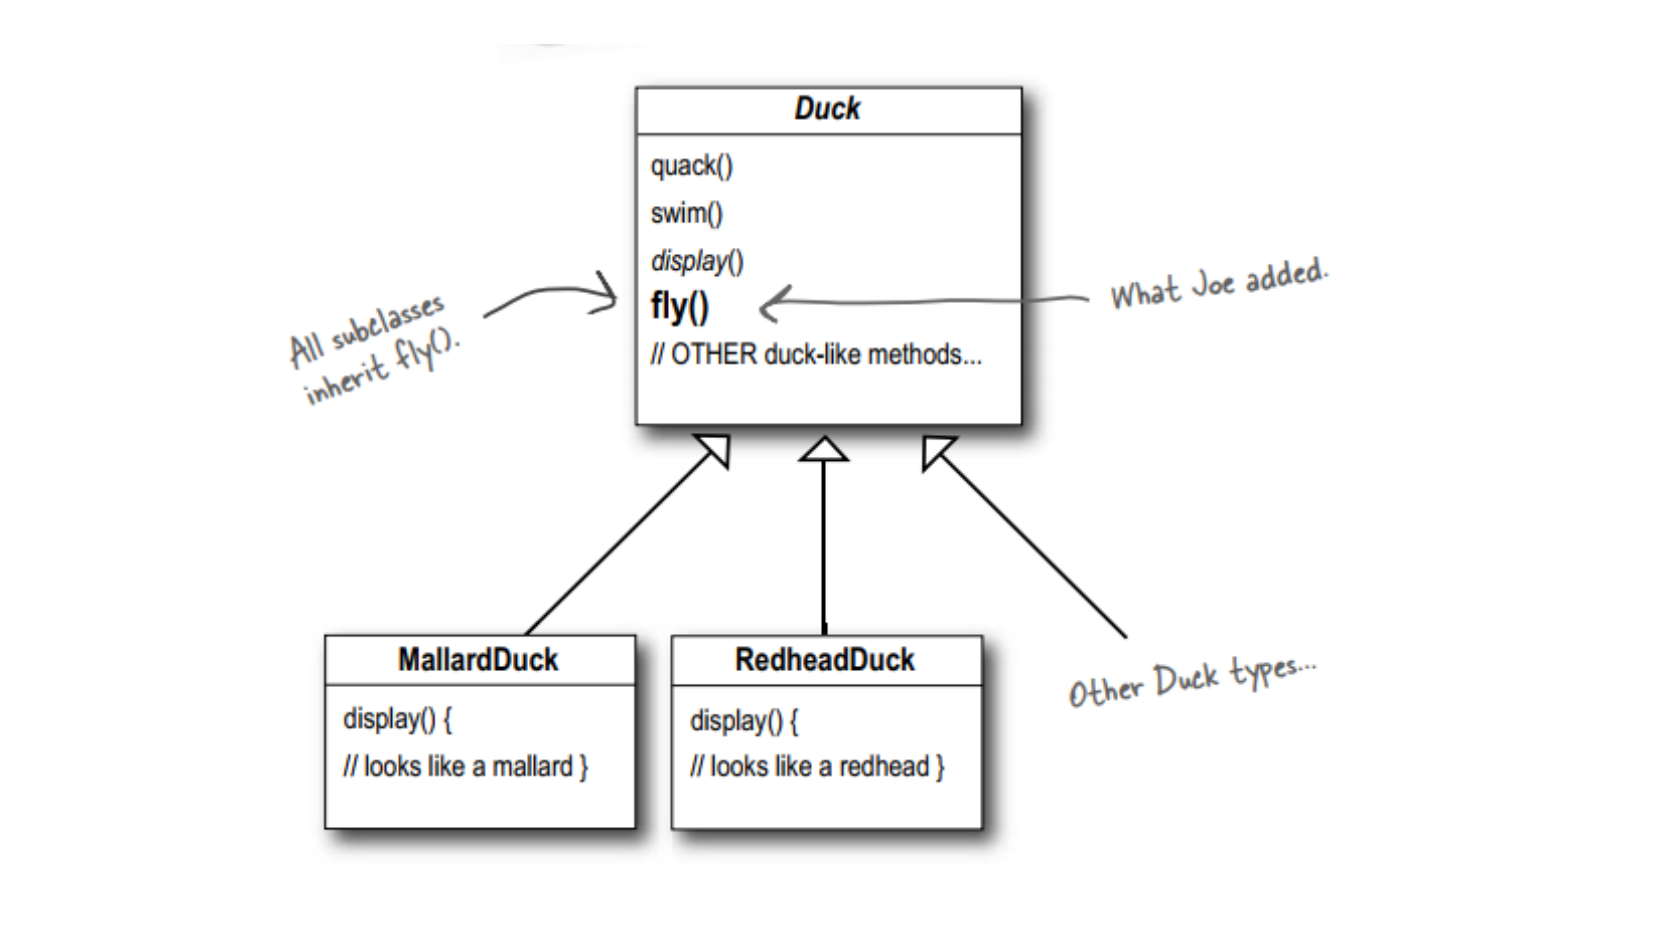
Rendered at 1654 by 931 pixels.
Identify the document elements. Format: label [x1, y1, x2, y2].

picture [240, 44, 1396, 871]
